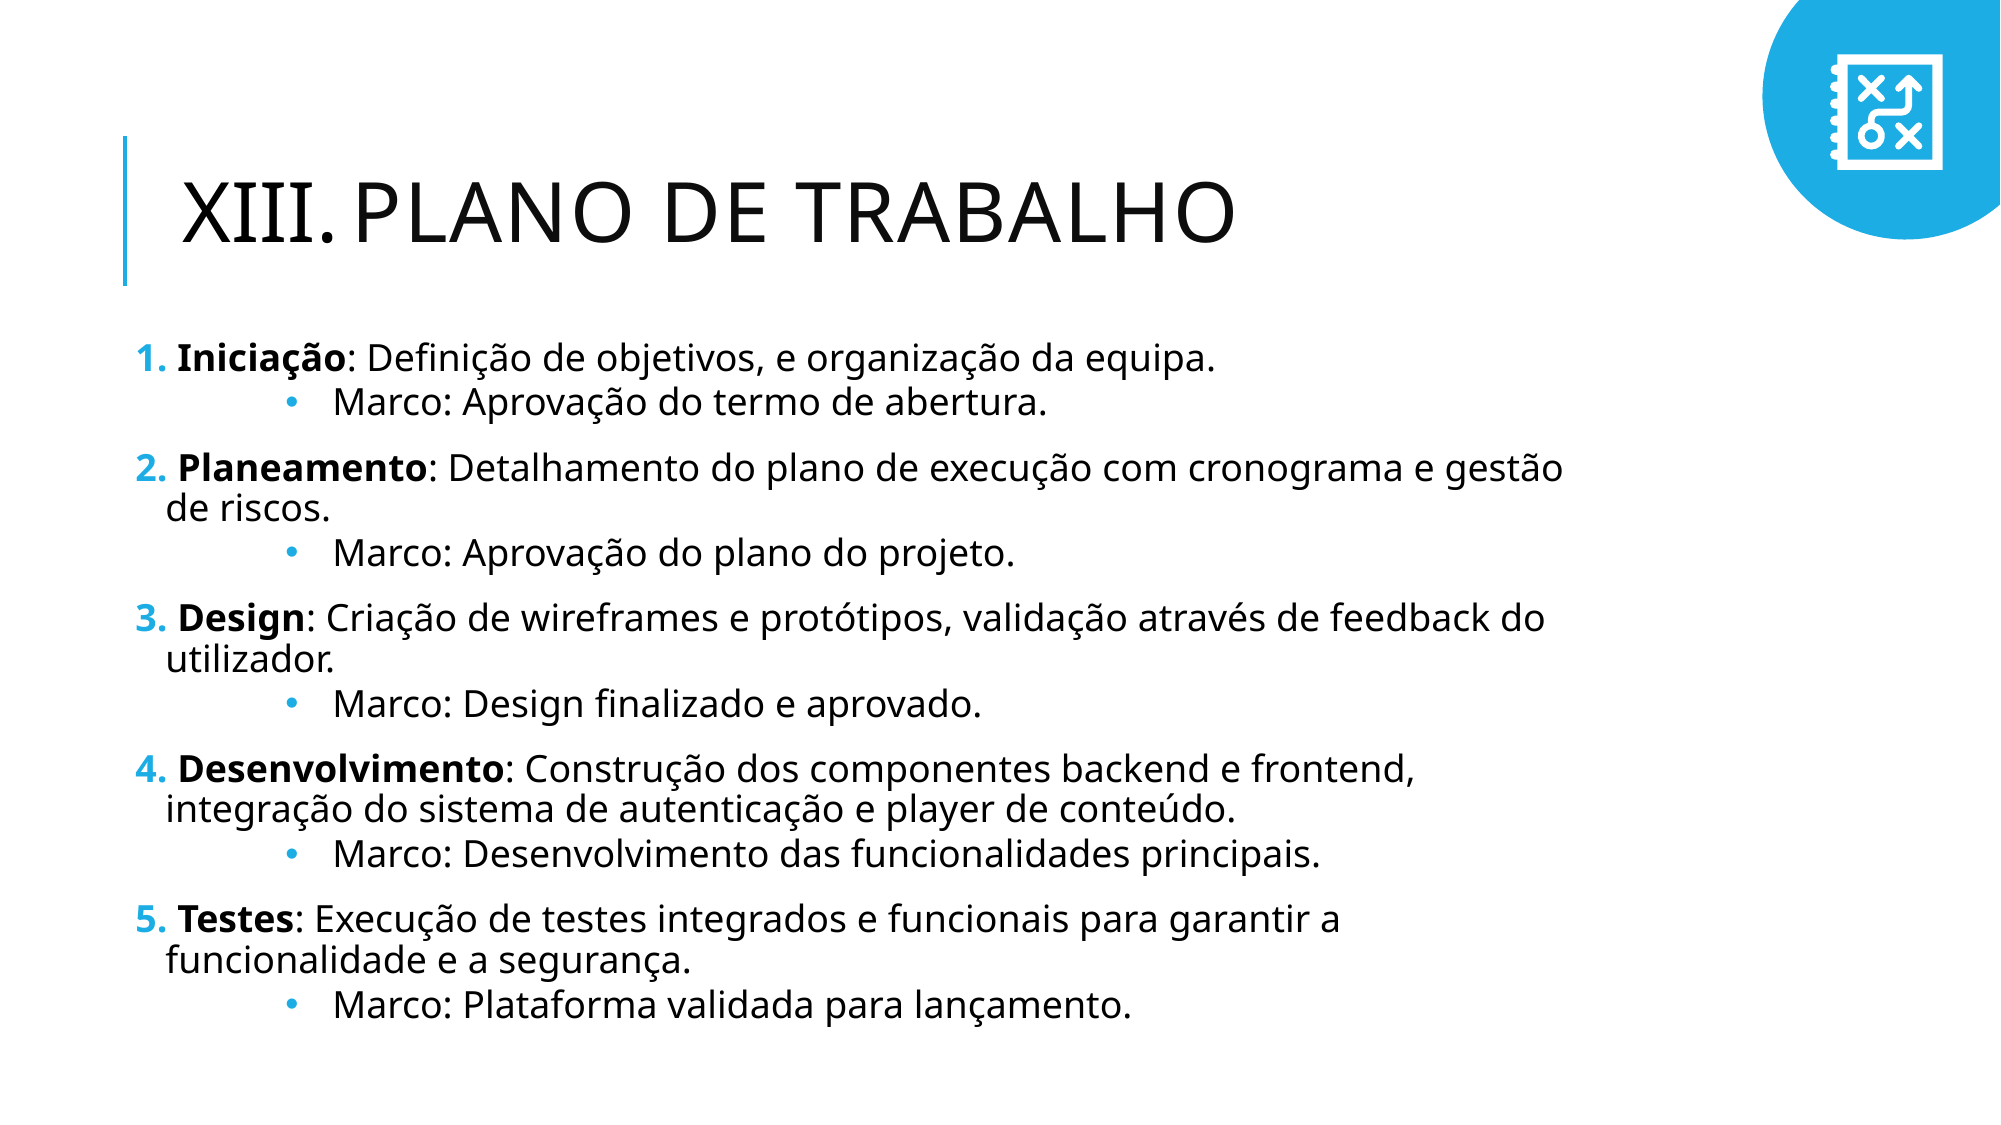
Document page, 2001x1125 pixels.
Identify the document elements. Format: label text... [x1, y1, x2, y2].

text_box [1762, 0, 2000, 240]
list Iniciação: Definição de objetivos, e organização da equipa. Marco: Aprovação do termo de abertura. Planeamento: Detalhamento do plano de execução com cronograma e gestão de riscos. Marco: Aprovação do plano do projeto. Design: Criação de wireframes e protótipos, validação através de feedback do utilizador. Marco: Design finalizado e aprovado. Desenvolvimento: Construção dos componentes backend e frontend, integração do sistema de autenticação e player de conteúdo. Marco: Desenvolvimento das funcionalidades principais. Testes: Execução de testes integrados e funcionais para garantir a funcionalidade e a segurança. Marco: Plataforma validada para lançamento. [127, 331, 1612, 1096]
title Plano De Trabalho [168, 96, 1763, 343]
